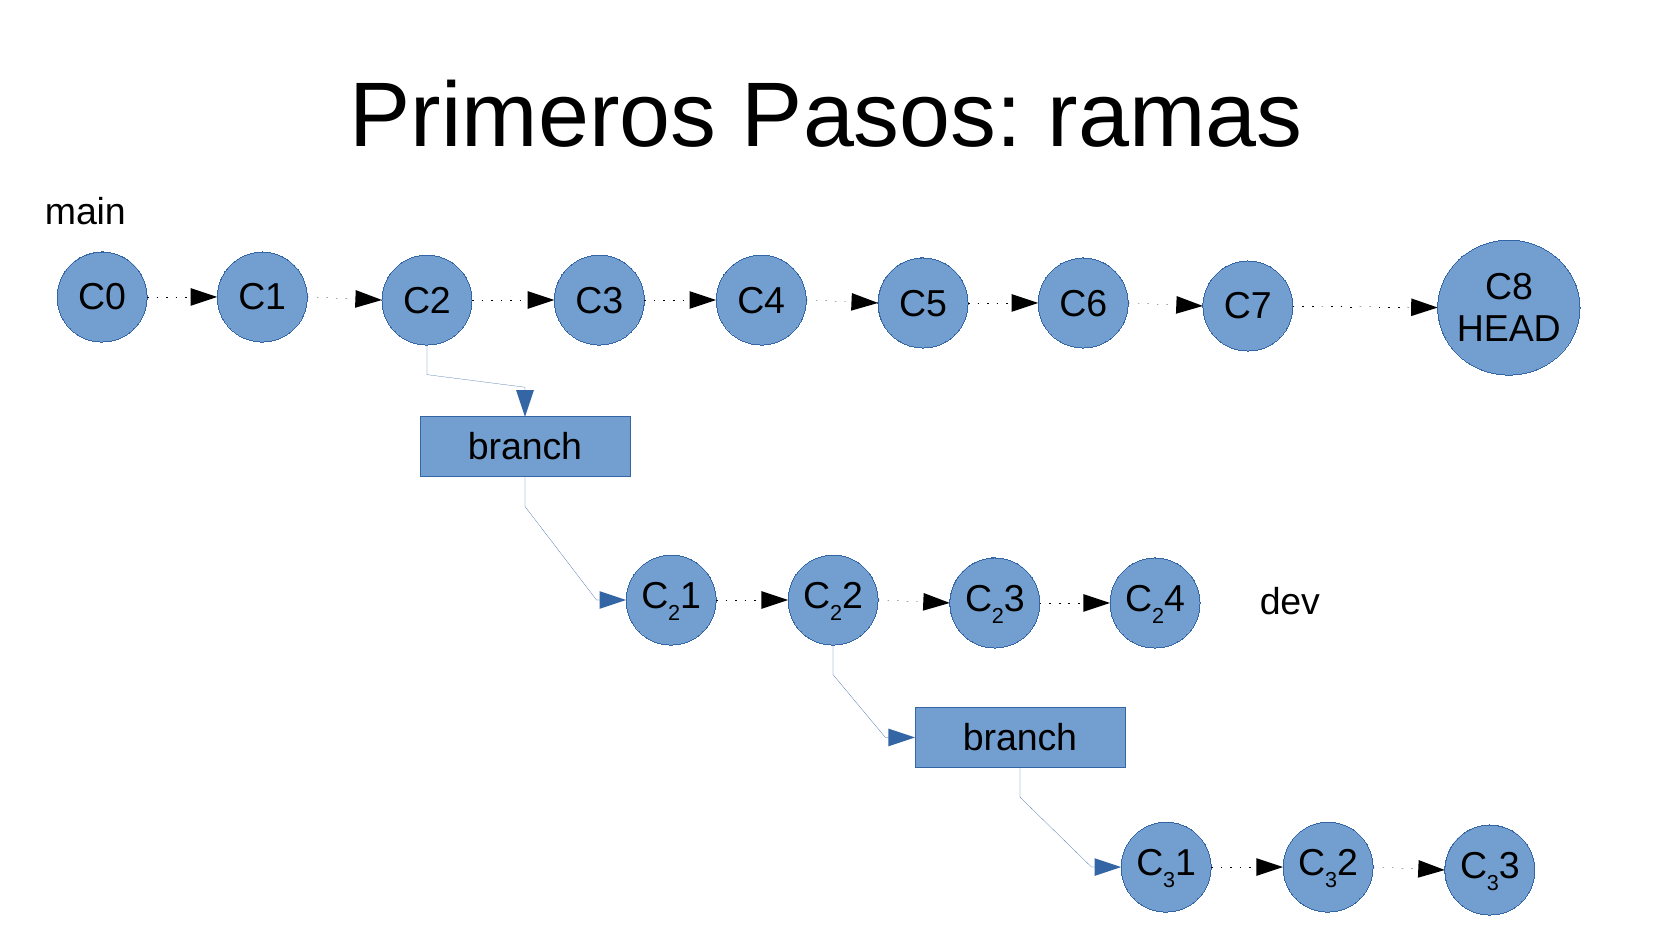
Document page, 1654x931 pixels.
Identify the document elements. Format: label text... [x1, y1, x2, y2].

text_box C7 [1202, 260, 1293, 352]
text_box C3 [554, 255, 645, 346]
text_box C22 [788, 555, 879, 646]
text_box C6 [1038, 257, 1129, 349]
text_box branch [915, 707, 1126, 768]
text_box dev [1245, 573, 1366, 631]
text_box C4 [716, 255, 807, 346]
text_box C8 HEAD [1437, 240, 1581, 376]
text_box C1 [217, 251, 308, 343]
text_box C24 [1110, 557, 1201, 649]
text_box C21 [626, 555, 717, 646]
title Primeros Pasos: ramas [82, 37, 1571, 193]
text_box C32 [1283, 822, 1374, 913]
text_box C23 [949, 557, 1040, 649]
text_box branch [420, 416, 631, 477]
text_box C0 [57, 251, 148, 343]
text_box C5 [878, 257, 969, 349]
text_box main [30, 183, 196, 241]
text_box C2 [382, 255, 473, 346]
text_box C31 [1121, 822, 1212, 913]
text_box C33 [1444, 825, 1535, 916]
